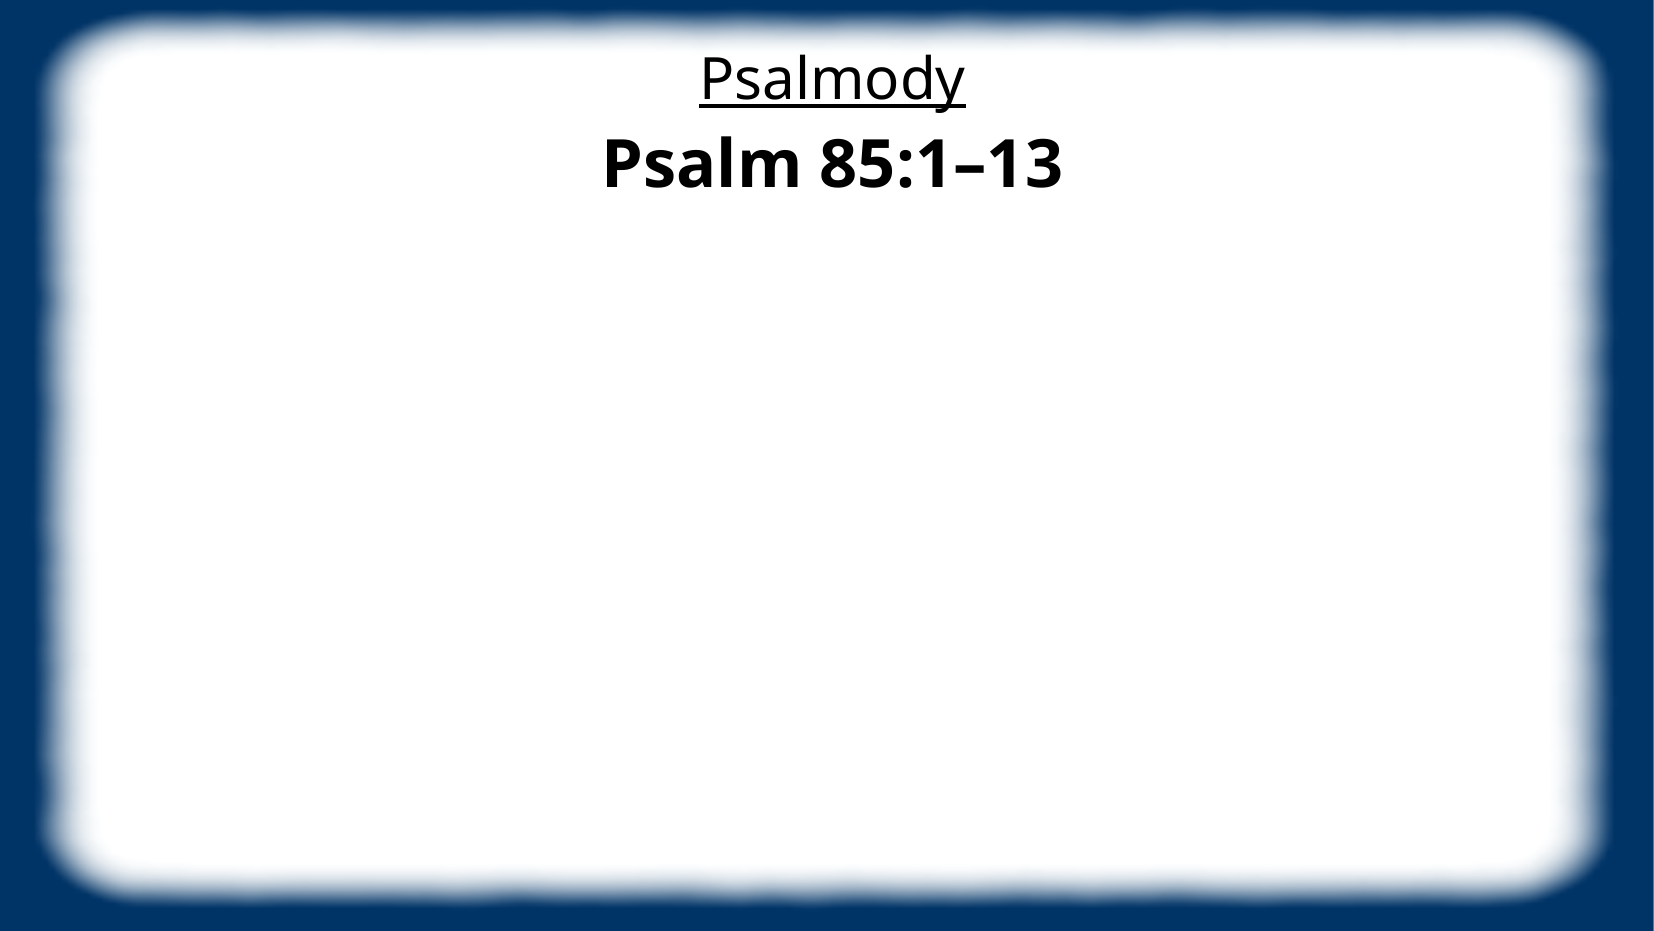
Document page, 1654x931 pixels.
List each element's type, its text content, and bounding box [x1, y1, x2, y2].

text_box Psalmody Psalm 85:1–13 [90, 29, 1576, 211]
picture [0, 0, 1654, 931]
